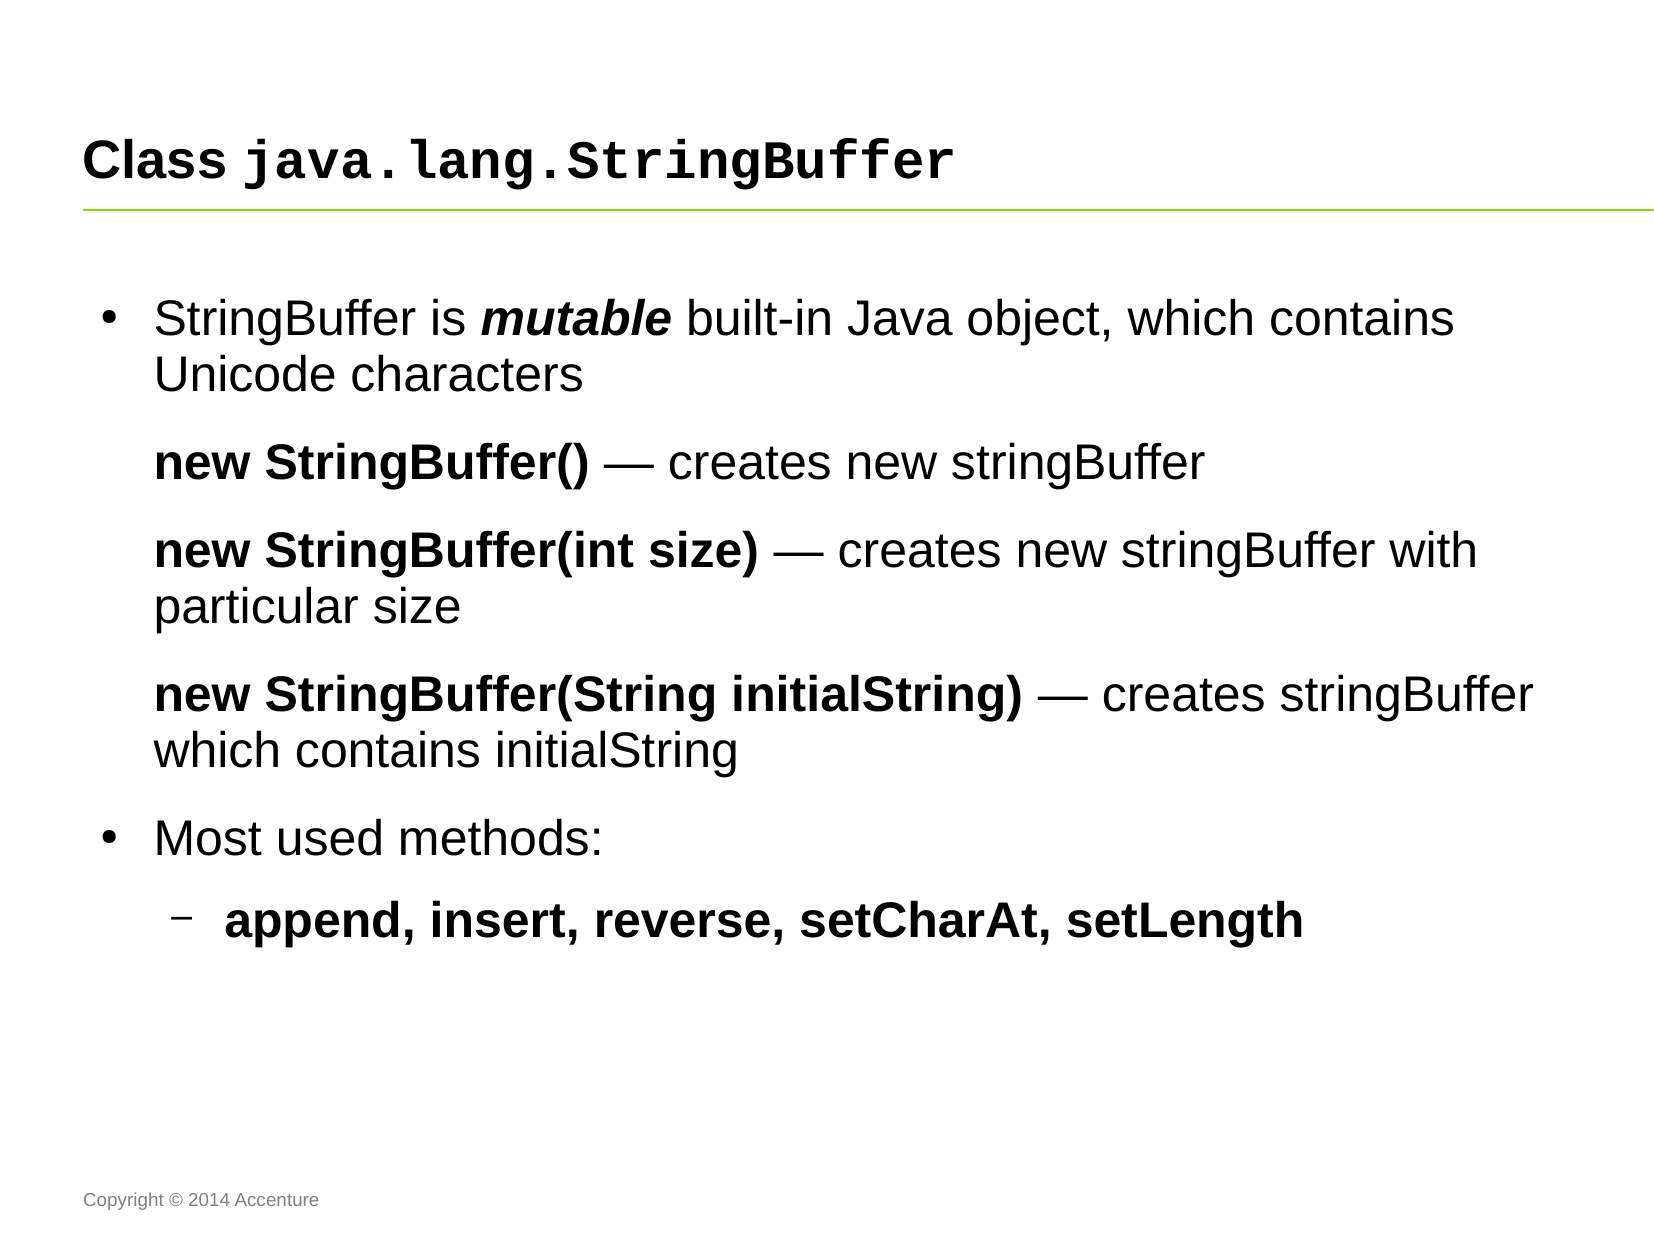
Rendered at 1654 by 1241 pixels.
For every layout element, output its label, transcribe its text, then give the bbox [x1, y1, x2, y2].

title Class java.lang.StringBuffer [82, 59, 1595, 327]
list StringBuffer is mutable built-in Java object, which contains Unicode characters new StringBuffer() — creates new stringBuffer new StringBuffer(int size) — creates new stringBuffer with particular size new StringBuffer(String initialString) — creates stringBuffer which contains initialString Most used methods: append, insert, reverse, setCharAt, setLength [82, 290, 1538, 1010]
